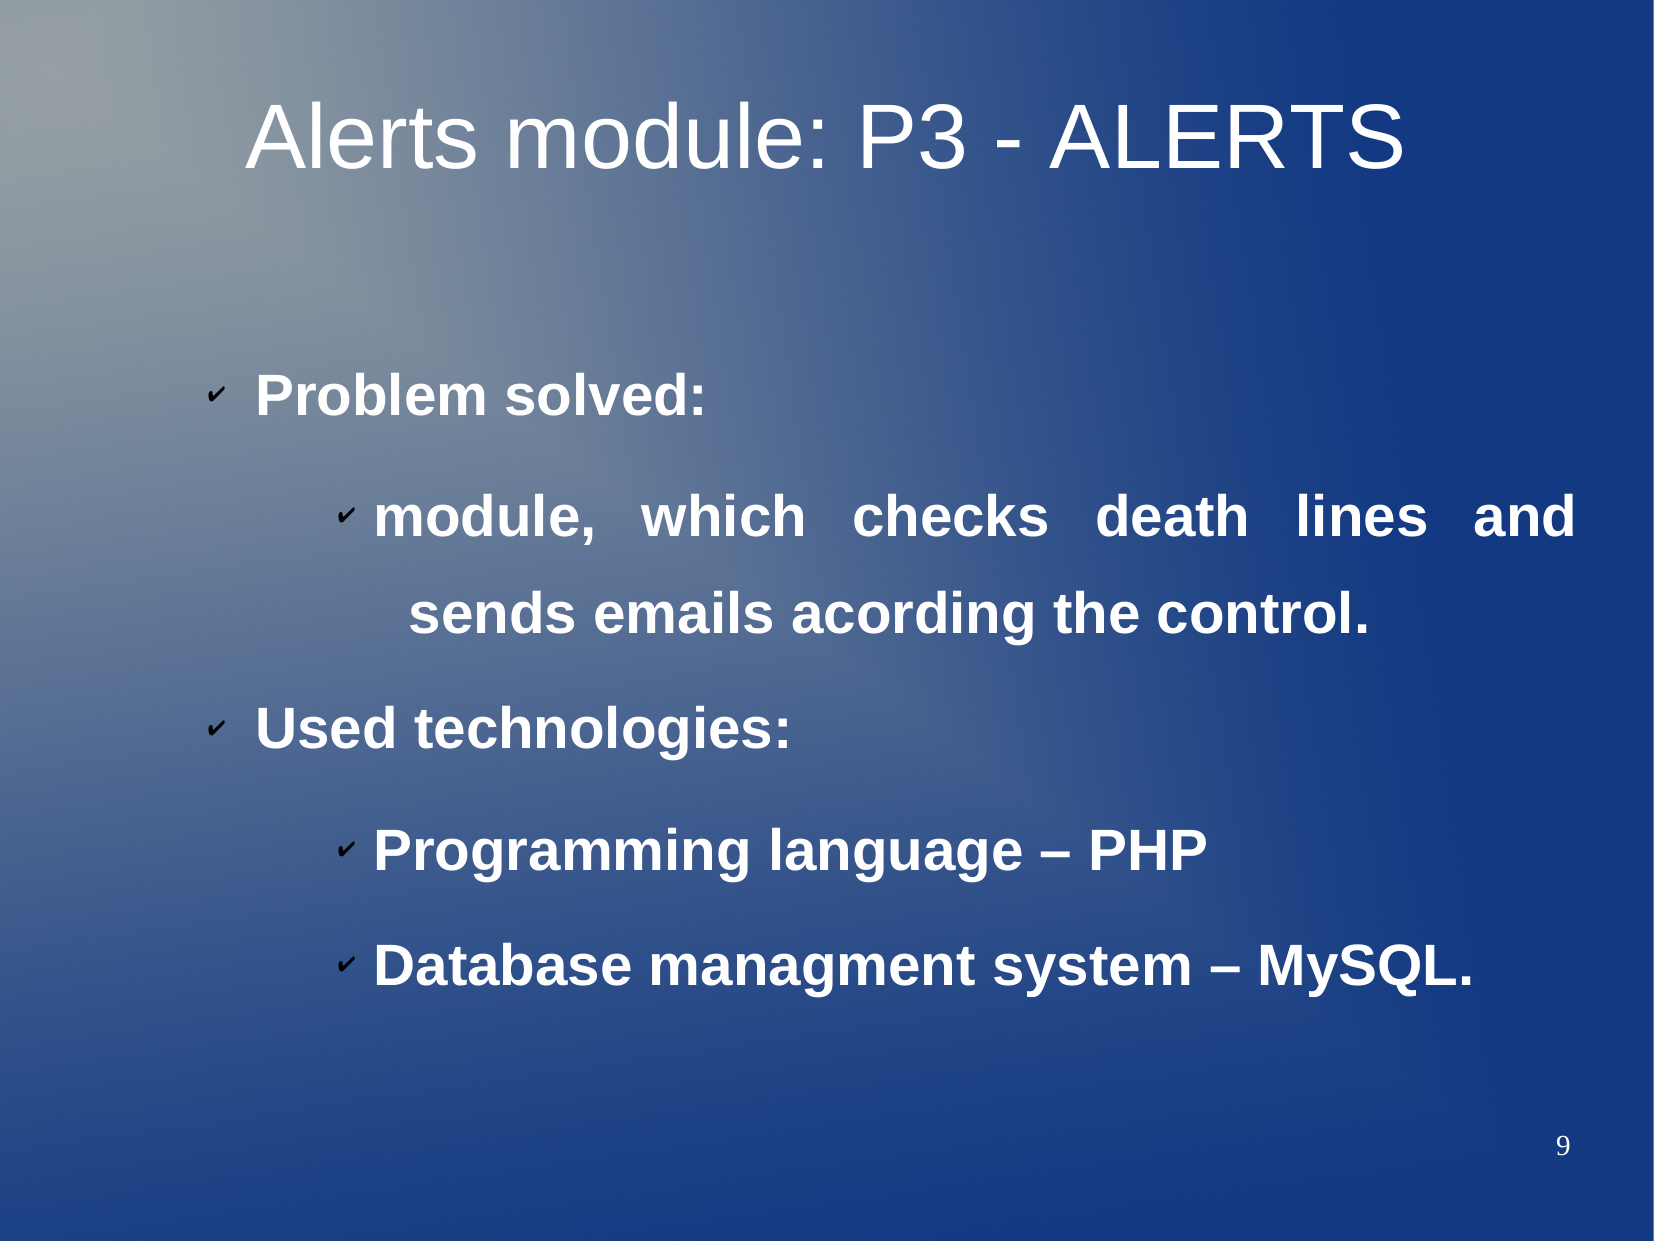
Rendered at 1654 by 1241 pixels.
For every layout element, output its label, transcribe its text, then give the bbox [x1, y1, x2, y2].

list Problem solved: module, which checks death lines and sends emails acording the control. Used technologies: Programming language – PHP Database managment system – MySQL. [90, 330, 1579, 1149]
title Alerts module: P3 - ALERTS [82, 49, 1571, 226]
picture [0, 0, 1654, 1241]
